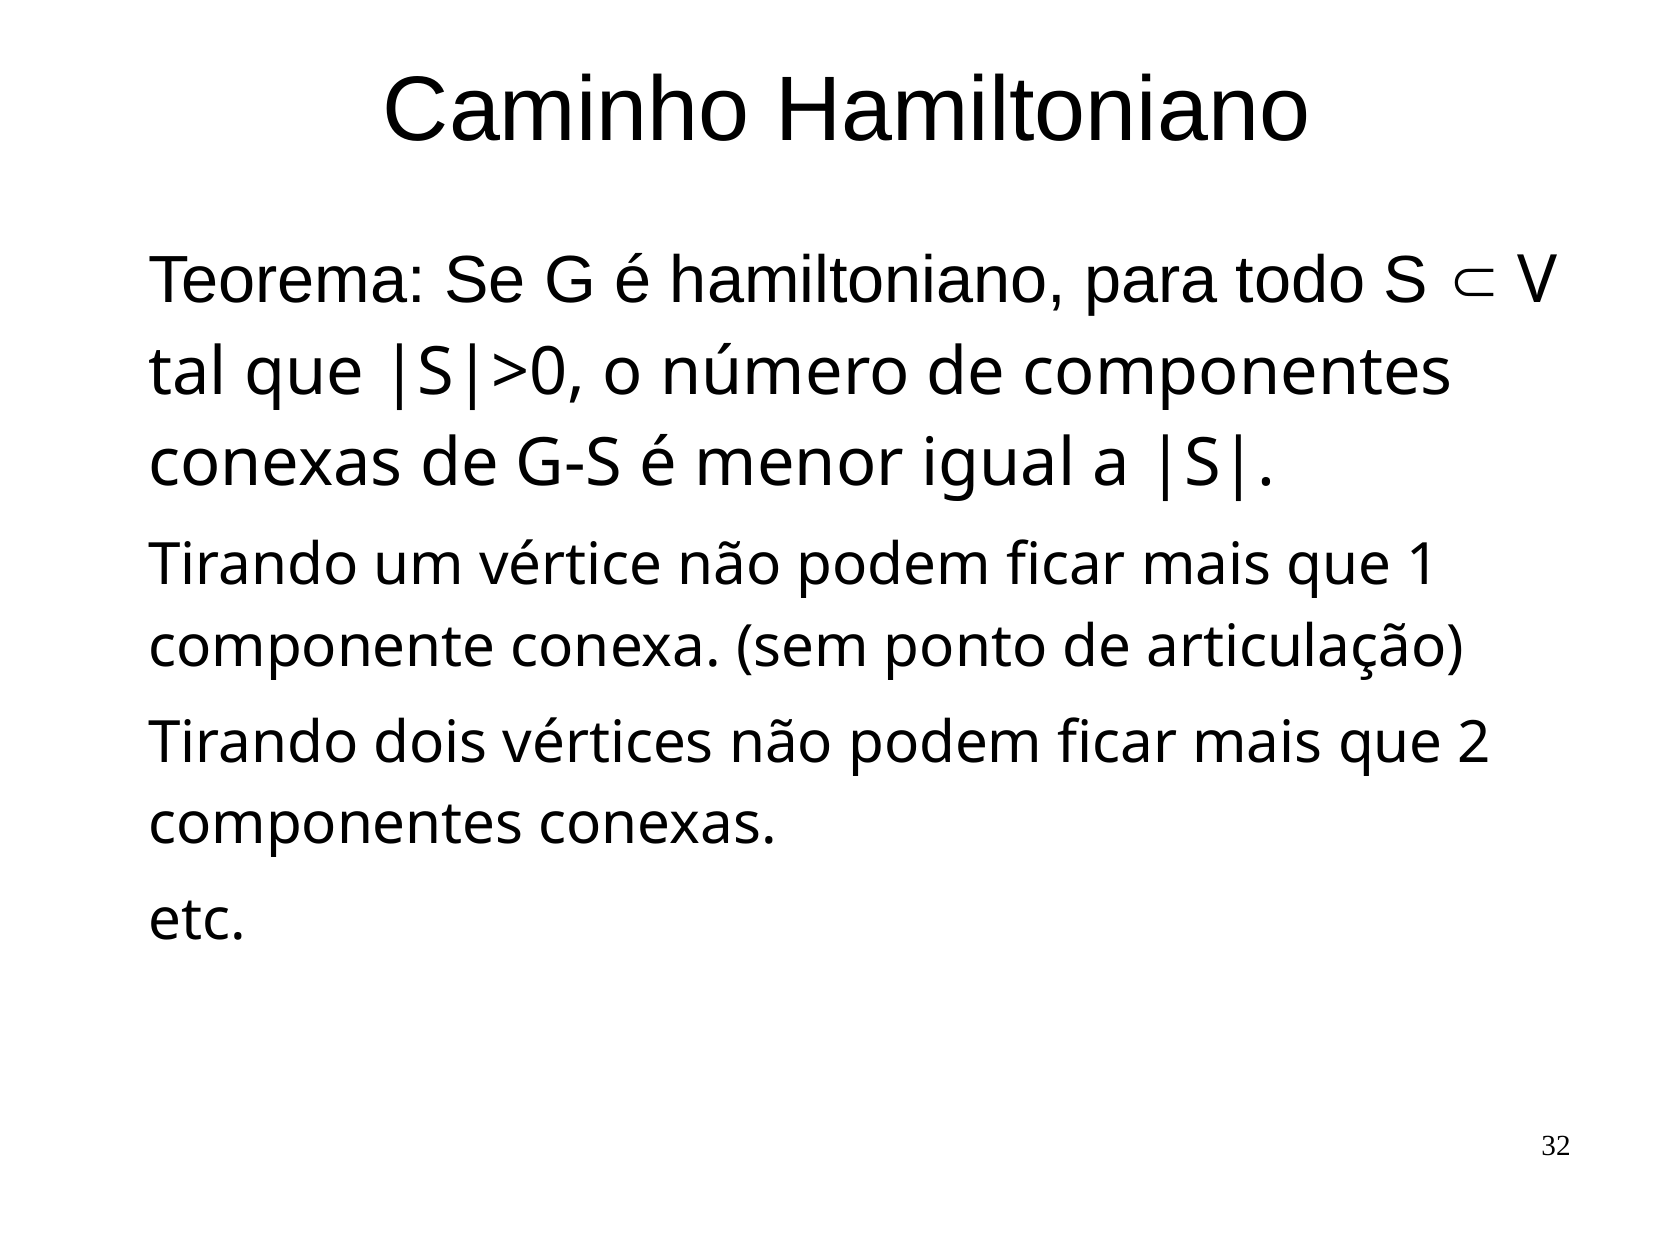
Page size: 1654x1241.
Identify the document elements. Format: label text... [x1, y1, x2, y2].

list Teorema: Se G é hamiltoniano, para todo S  V tal que |S|>0, o número de componentes conexas de G-S é menor igual a |S|. Tirando um vértice não podem ficar mais que 1 componente conexa. (sem ponto de articulação)‏ Tirando dois vértices não podem ficar mais que 2 componentes conexas. etc. [148, 230, 1595, 1115]
title Caminho Hamiltoniano [261, 51, 1433, 165]
